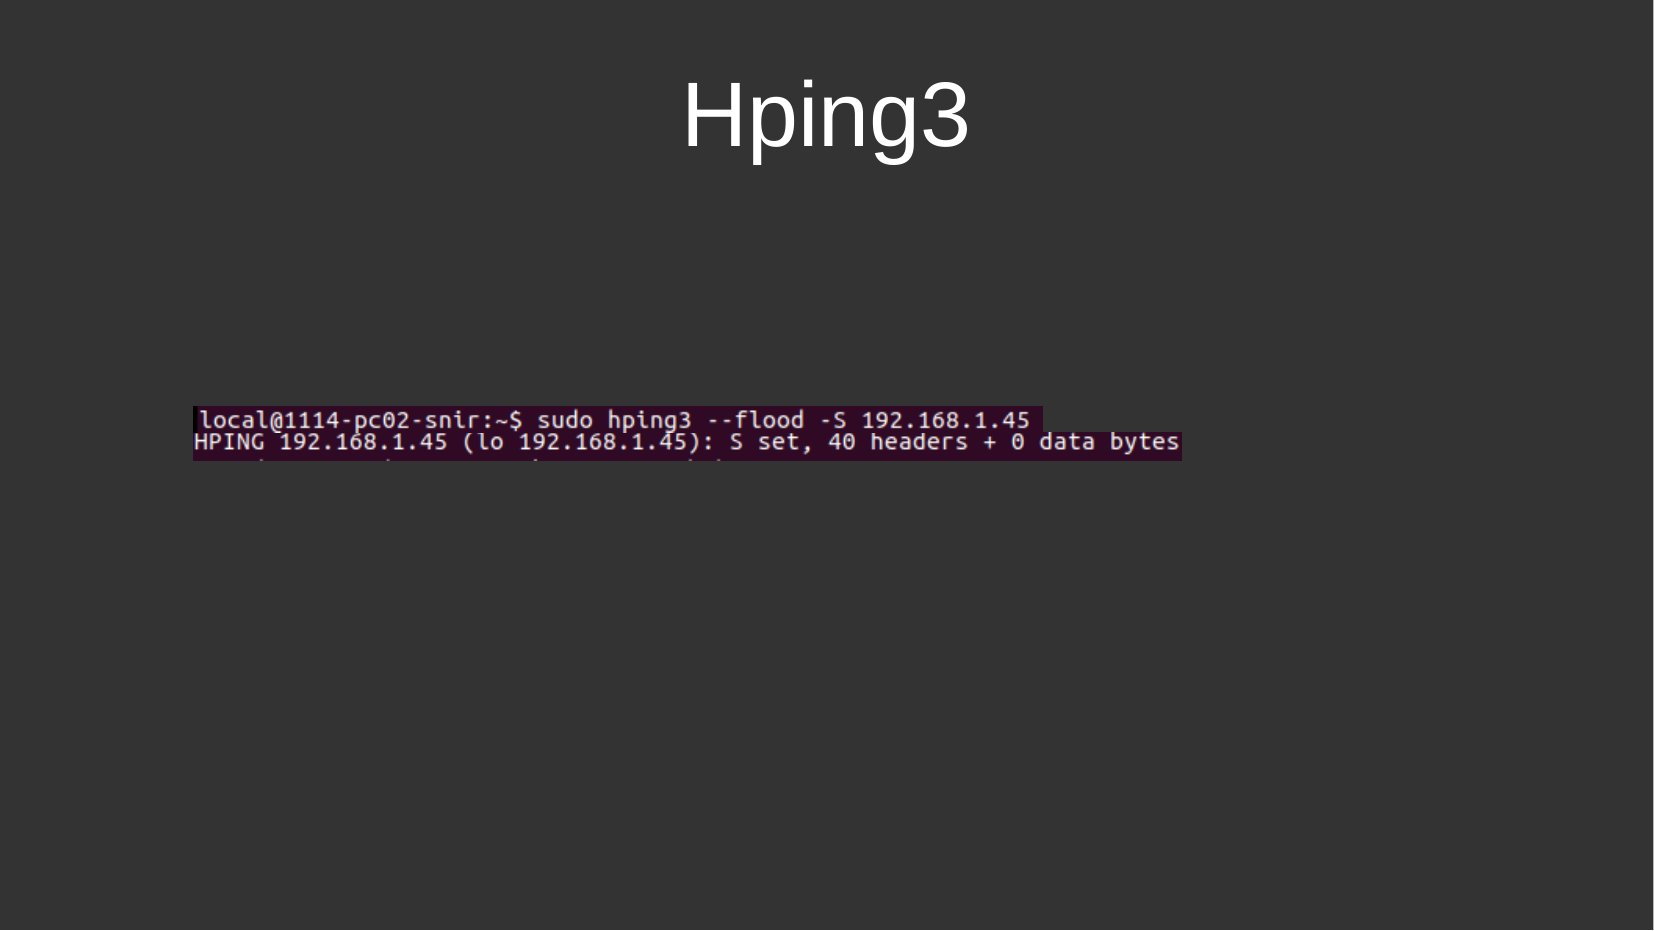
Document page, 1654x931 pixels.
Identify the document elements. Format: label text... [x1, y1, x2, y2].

picture [193, 406, 1182, 461]
title Hping3 [82, 37, 1571, 193]
